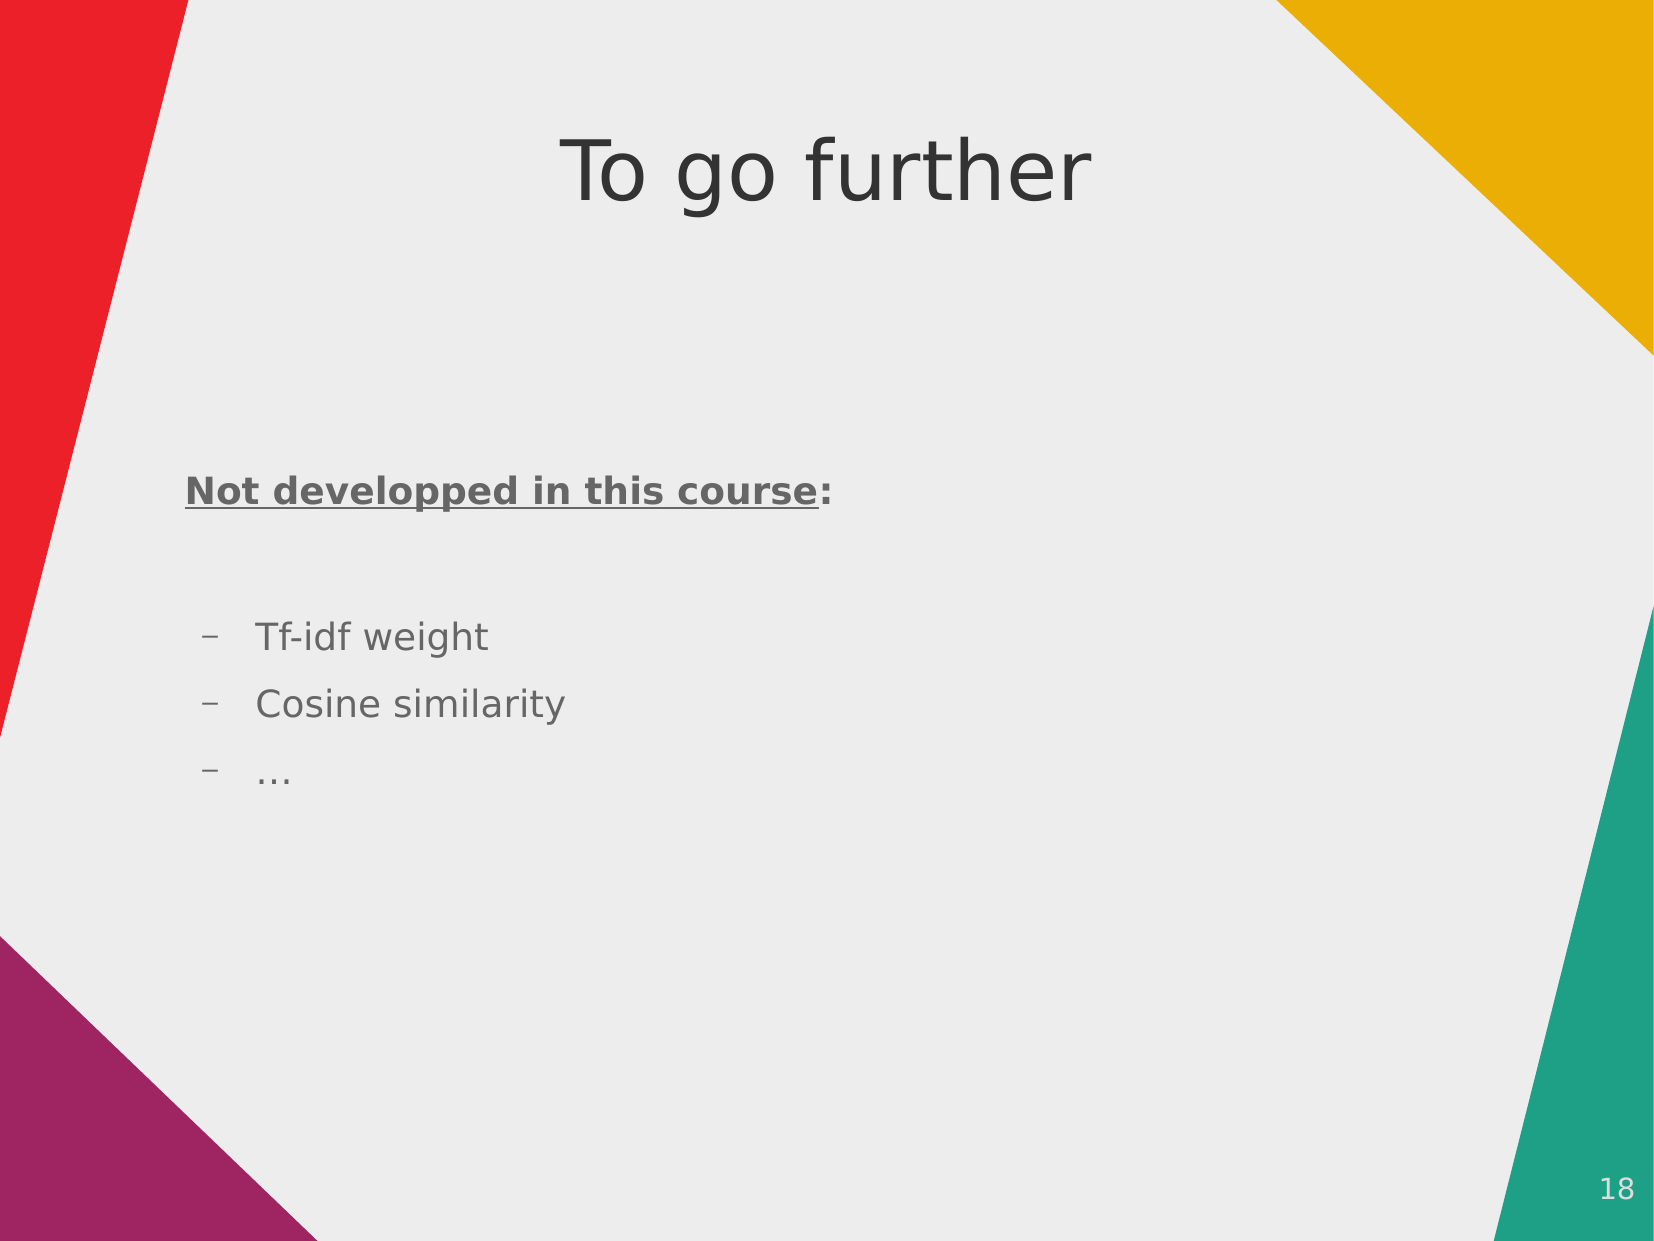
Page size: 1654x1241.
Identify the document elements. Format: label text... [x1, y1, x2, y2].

list Not developped in this course: Tf-idf weight Cosine similarity … [113, 266, 1607, 997]
title To go further [114, 73, 1539, 266]
